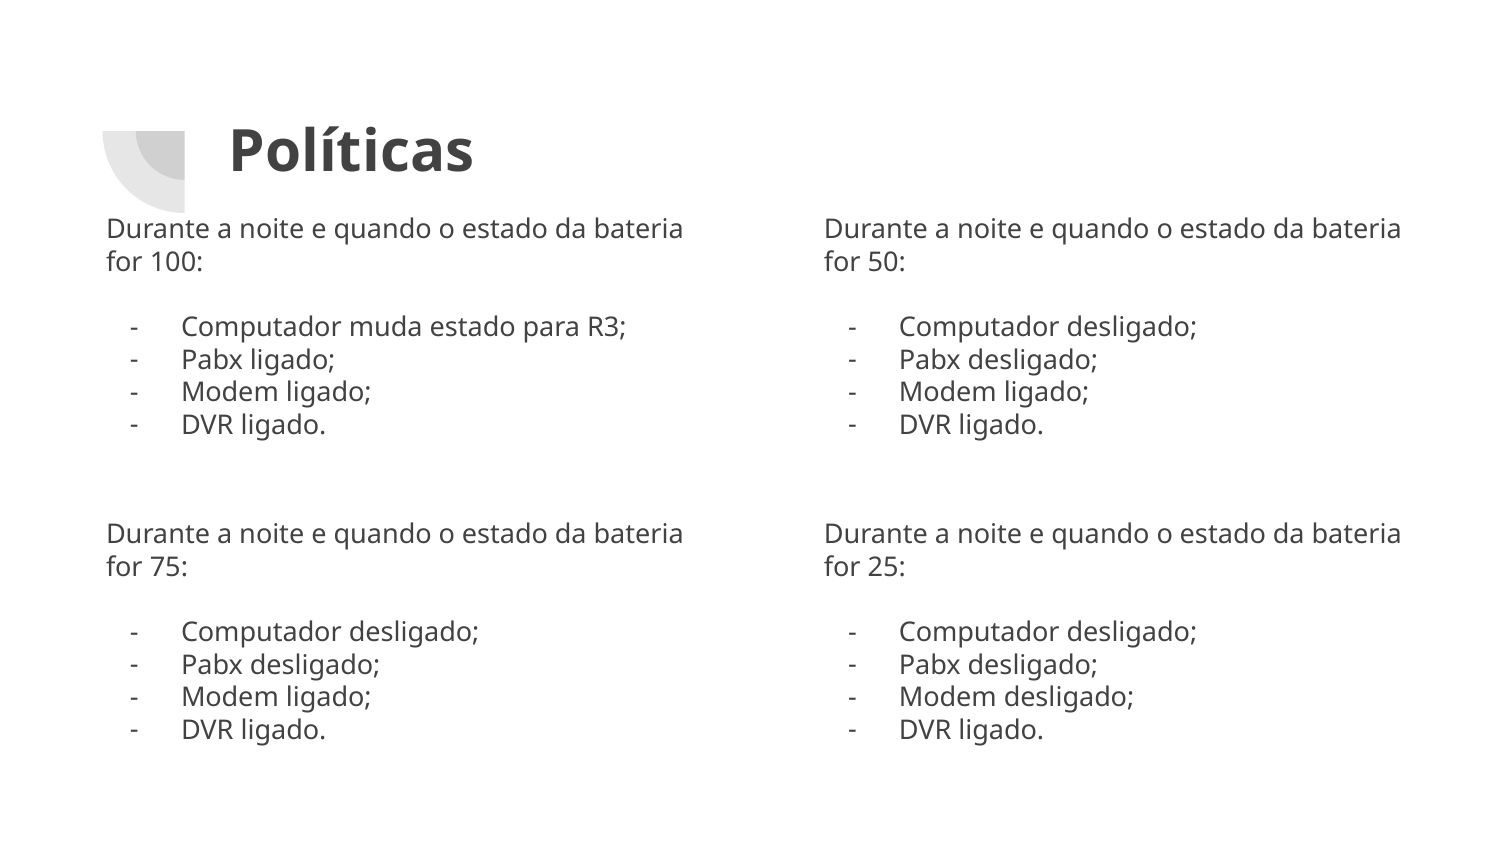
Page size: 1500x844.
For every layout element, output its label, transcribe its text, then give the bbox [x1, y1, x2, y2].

title Políticas [213, 98, 1368, 263]
list Durante a noite e quando o estado da bateria for 25: Computador desligado; Pabx desligado; Modem desligado; DVR ligado. [809, 501, 1441, 807]
list Durante a noite e quando o estado da bateria for 100: Computador muda estado para R3; Pabx ligado; Modem ligado; DVR ligado. [90, 196, 723, 501]
list Durante a noite e quando o estado da bateria for 75: Computador desligado; Pabx desligado; Modem ligado; DVR ligado. [90, 501, 723, 807]
list Durante a noite e quando o estado da bateria for 50: Computador desligado; Pabx desligado; Modem ligado; DVR ligado. [809, 196, 1441, 501]
